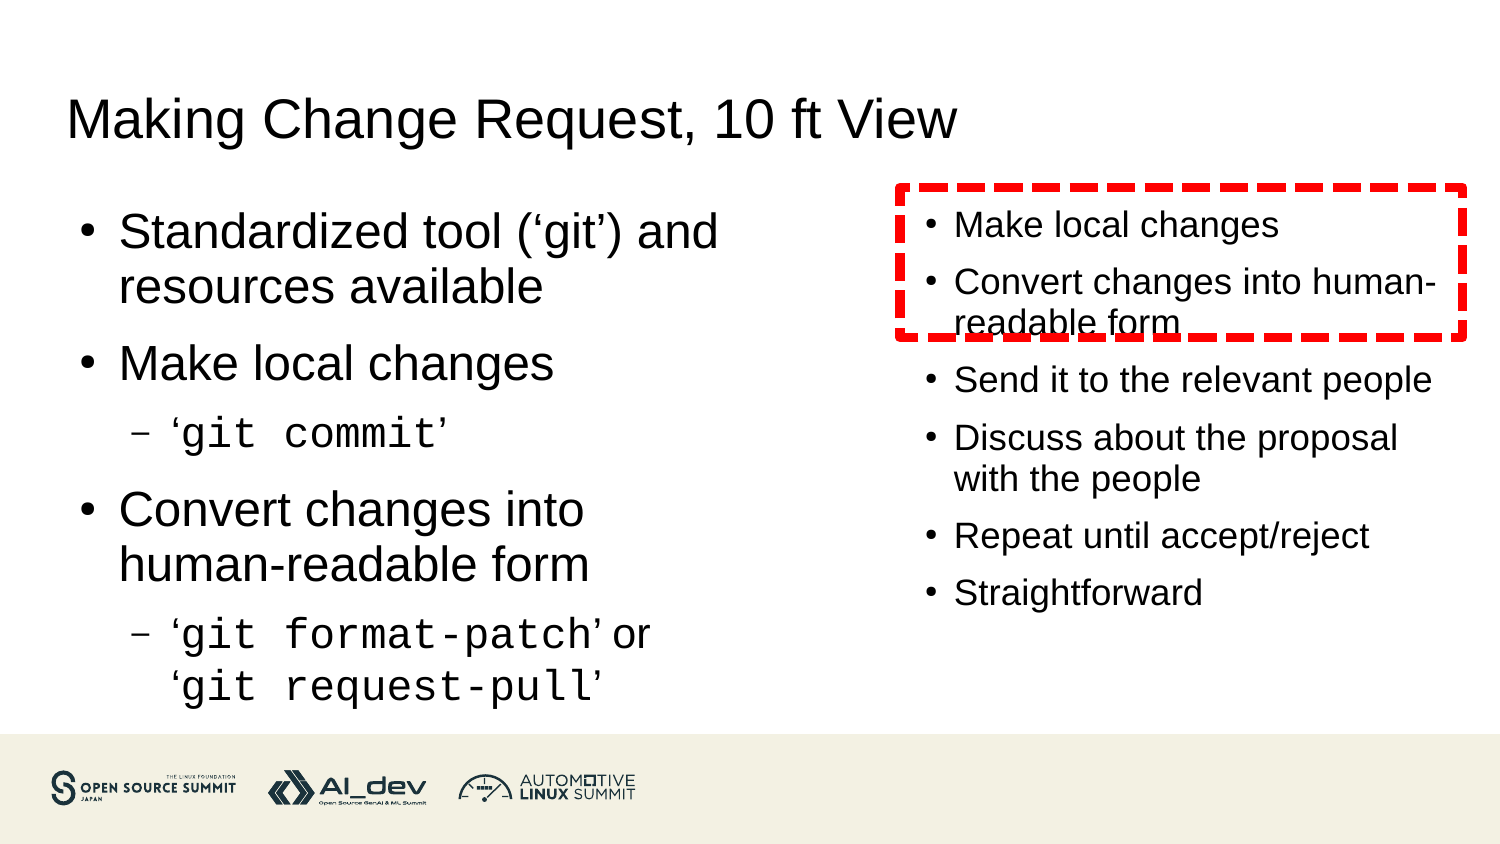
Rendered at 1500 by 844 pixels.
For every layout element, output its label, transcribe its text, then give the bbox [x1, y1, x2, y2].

list Make local changes Convert changes into human-readable form Send it to the relevant people Discuss about the proposal with the people Repeat until accept/reject Straightforward [900, 189, 1469, 638]
title Making Change Request, 10 ft View [51, 72, 1449, 167]
list Standardized tool (‘git’) and resources available Make local changes ‘git commit’ Convert changes into human-readable form ‘git format-patch’ or ‘git request-pull’ [51, 189, 751, 734]
